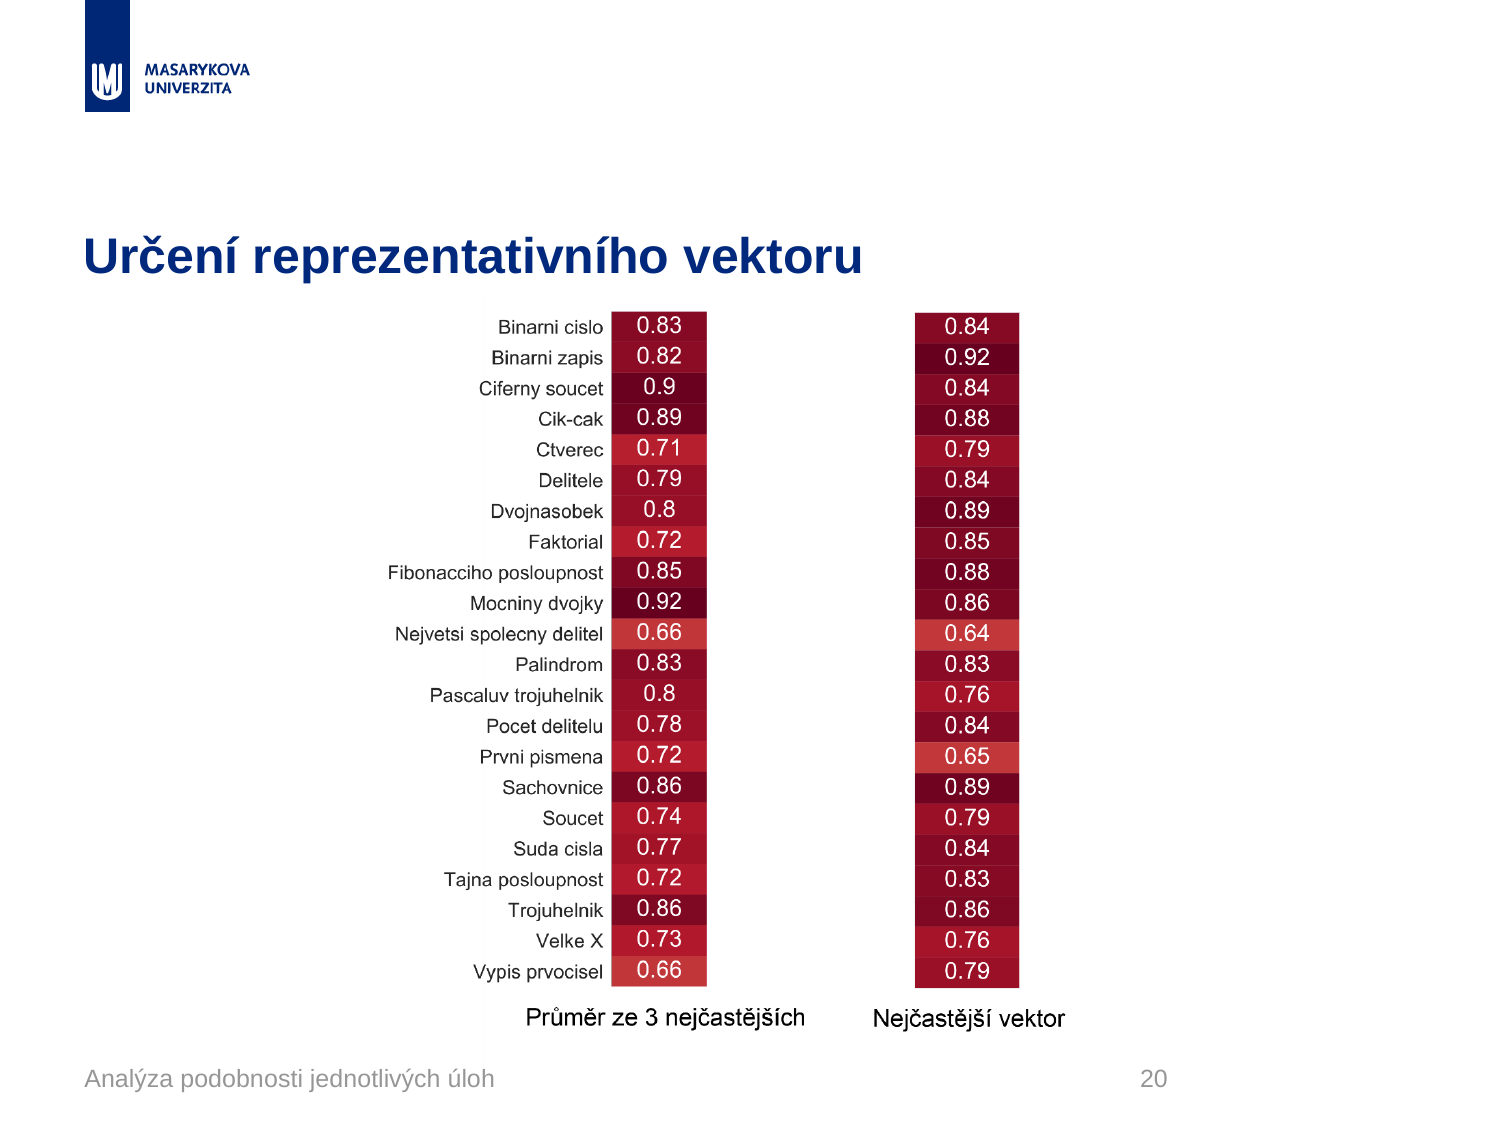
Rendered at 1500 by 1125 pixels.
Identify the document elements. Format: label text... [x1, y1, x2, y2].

picture [385, 290, 1115, 1092]
title Určení reprezentativního vektoru [83, 184, 1411, 291]
text_box Analýza podobnosti jednotlivých úloh [69, 1025, 1104, 1101]
text_box 20 [1125, 1025, 1428, 1101]
